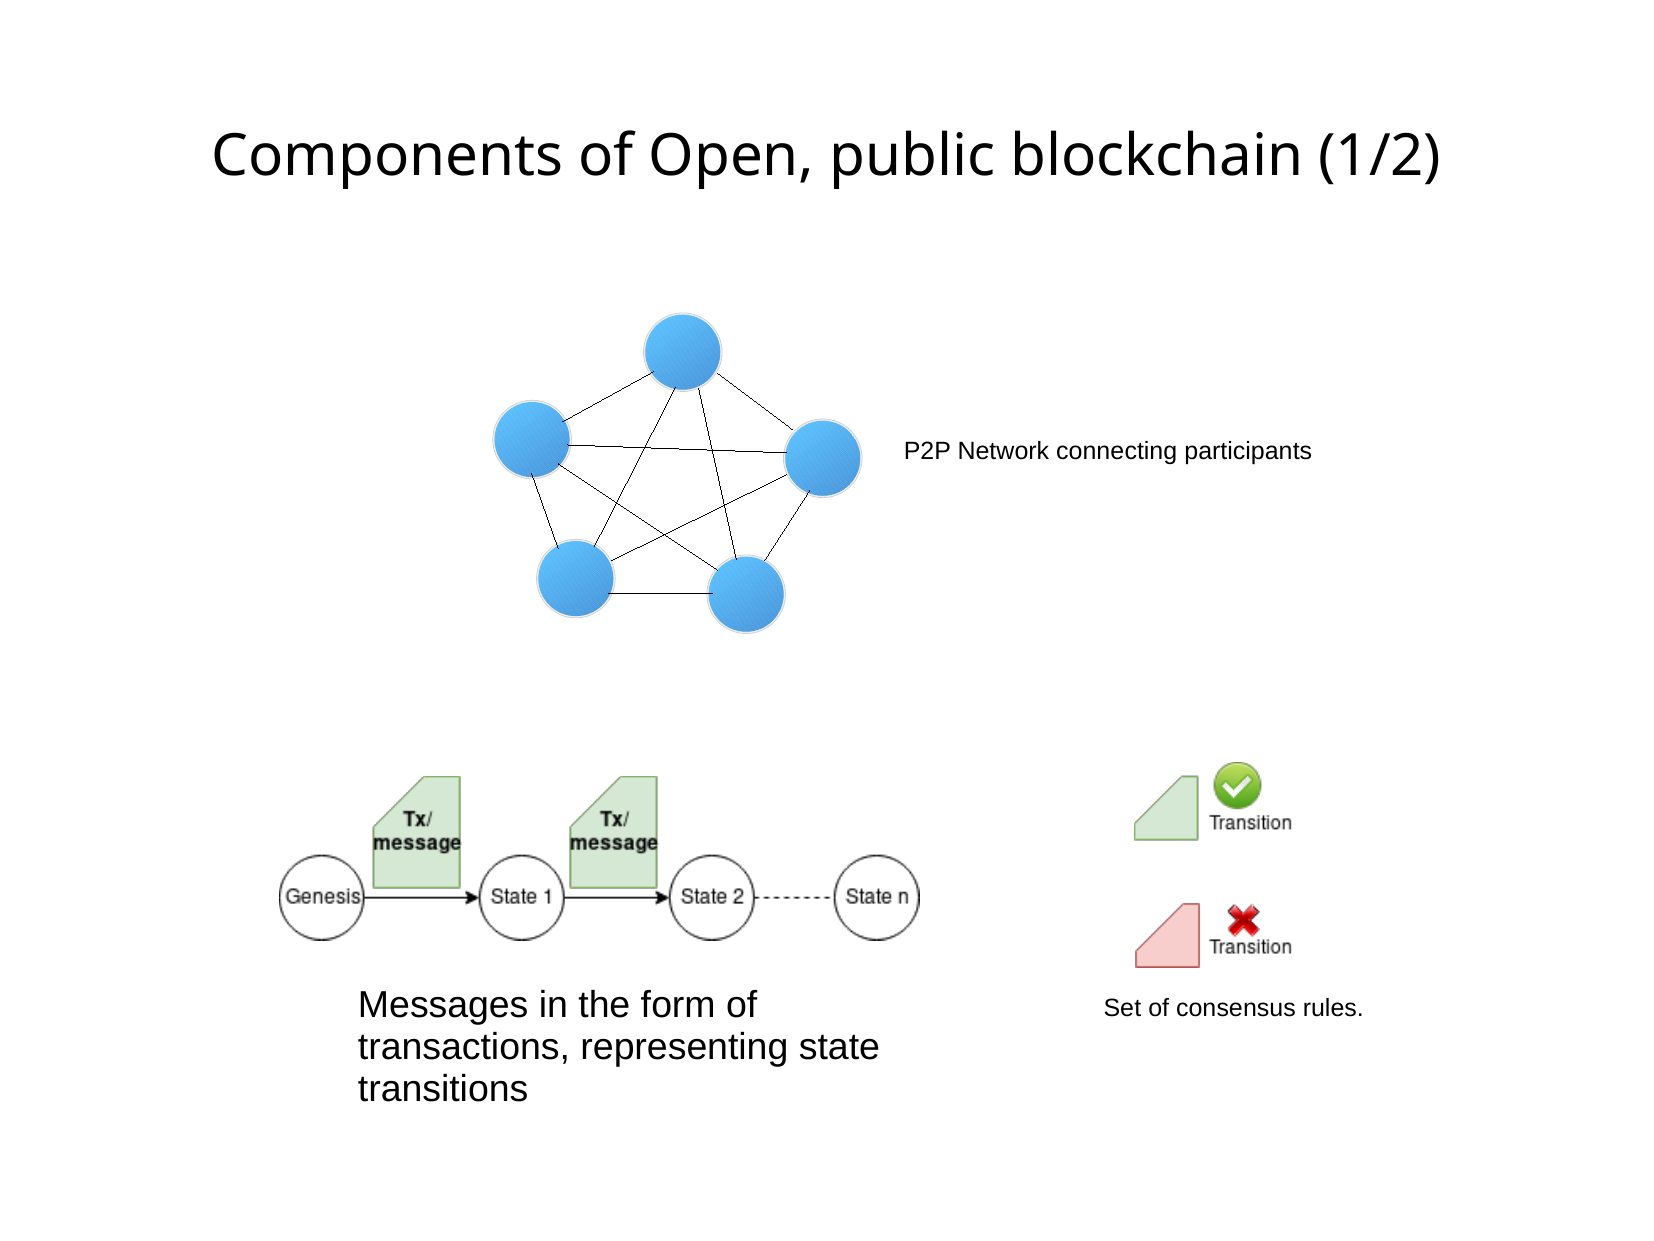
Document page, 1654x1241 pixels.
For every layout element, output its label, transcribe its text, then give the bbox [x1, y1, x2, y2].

picture [777, 413, 869, 503]
picture [279, 776, 920, 941]
picture [700, 549, 792, 639]
picture [486, 395, 578, 485]
picture [637, 307, 729, 397]
text_box Set of consensus rules. [1088, 986, 1390, 1123]
text_box P2P Network connecting participants [888, 429, 1457, 495]
picture [530, 534, 622, 624]
text_box Messages in the form of transactions, representing state transitions [343, 976, 911, 1144]
picture [1134, 762, 1318, 968]
title Components of Open, public blockchain (1/2) [82, 49, 1571, 257]
